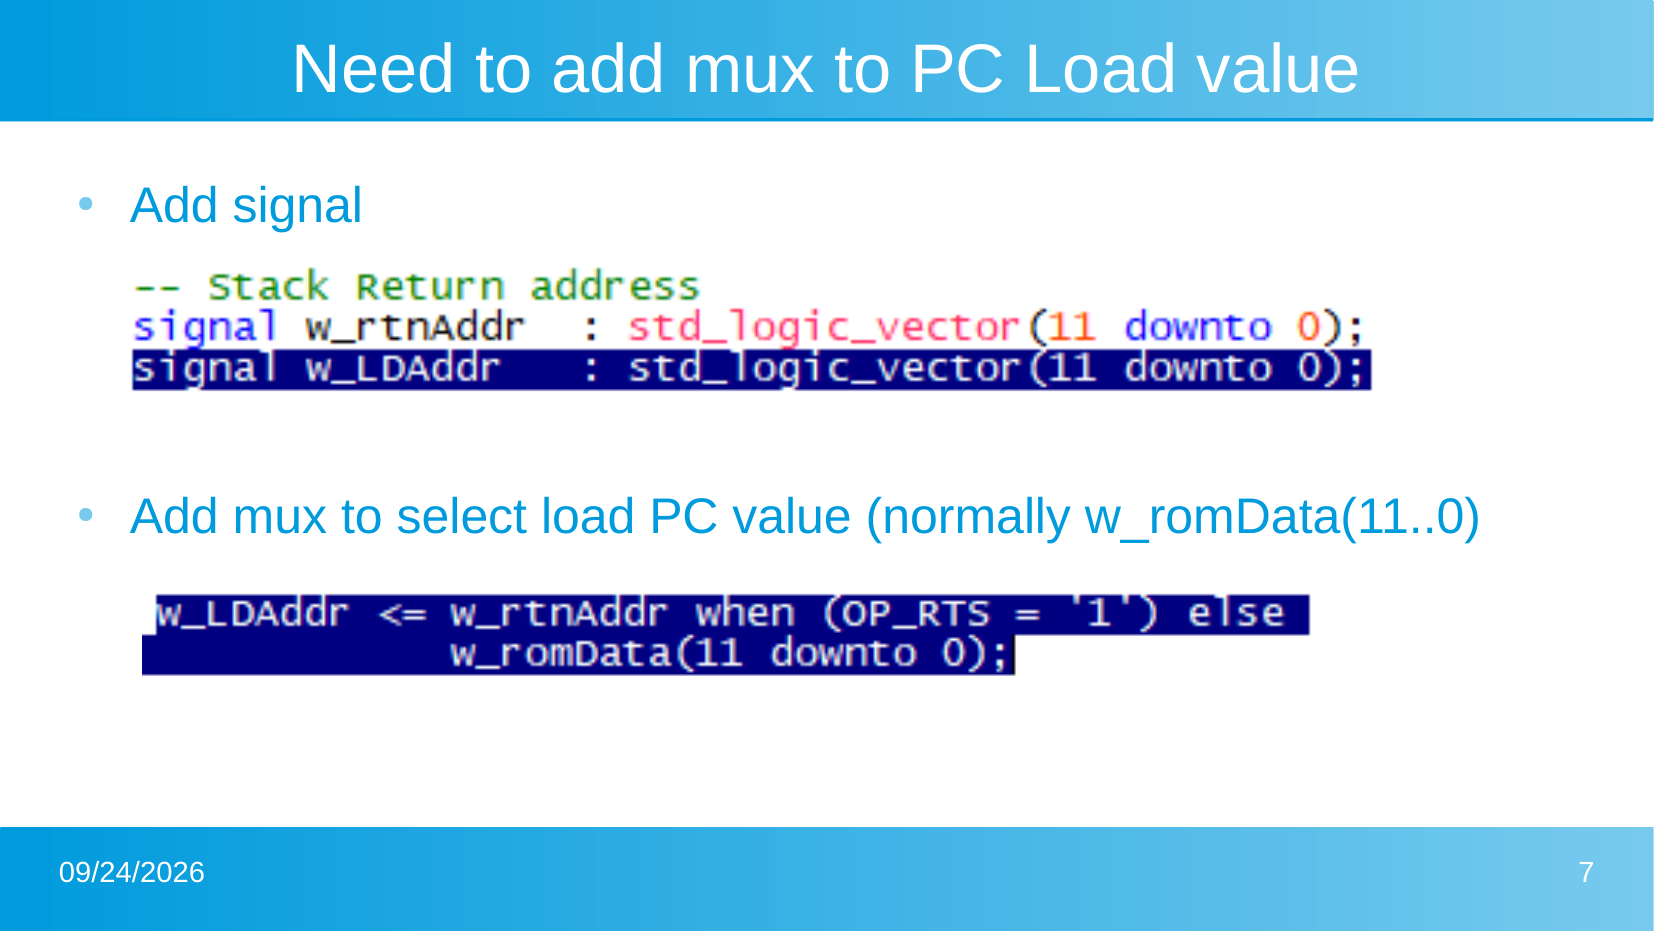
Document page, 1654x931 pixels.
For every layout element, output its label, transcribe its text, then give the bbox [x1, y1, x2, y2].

picture [112, 260, 1394, 413]
list Add signal Add mux to select load PC value (normally w_romData(11..0) [59, 177, 1595, 788]
picture [142, 562, 1335, 713]
title Need to add mux to PC Load value [59, 29, 1595, 108]
